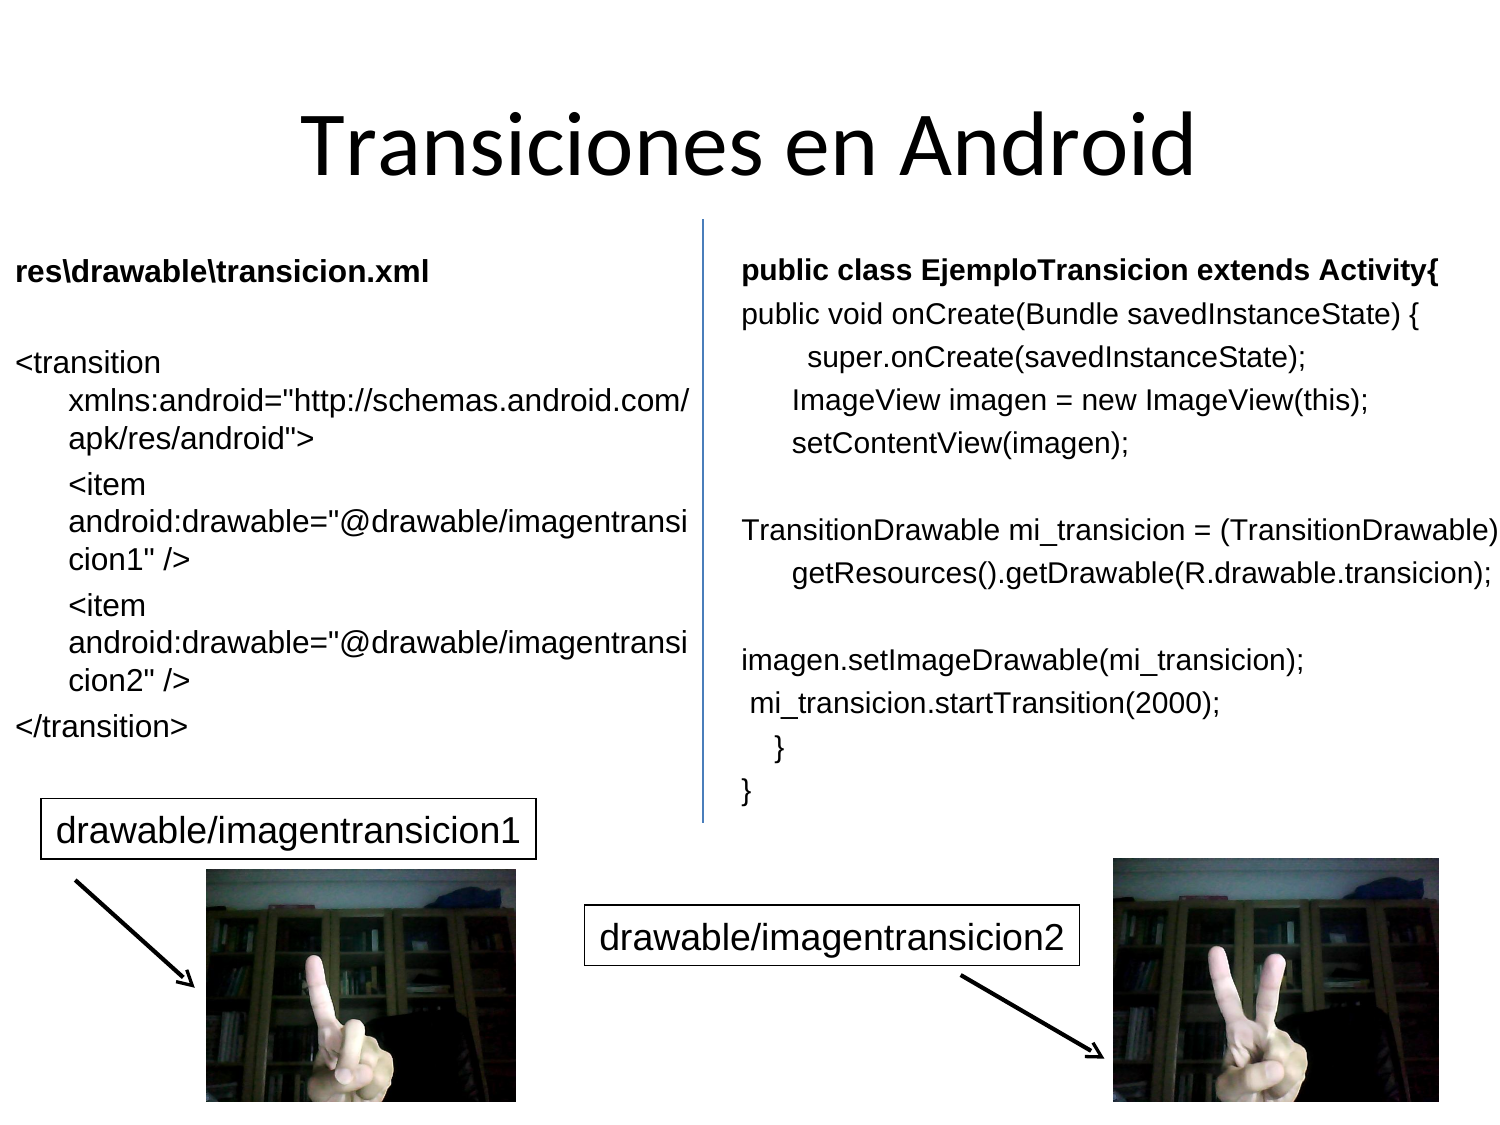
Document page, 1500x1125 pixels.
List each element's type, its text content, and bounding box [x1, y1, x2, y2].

title Transiciones en Android [75, 45, 1426, 233]
text_box drawable/imagentransicion2 [584, 904, 1080, 966]
text_box res\drawable\transicion.xml <transition xmlns:android="http://schemas.android.com/apk/res/android"> <item android:drawable="@drawable/imagentransicion1" /> <item android:drawable="@drawable/imagentransicion2" /> </transition> [0, 243, 702, 752]
picture [1113, 858, 1439, 1102]
text_box public class EjemploTransicion extends Activity{ public void onCreate(Bundle savedInstanceState) { super.onCreate(savedInstanceState); ImageView imagen = new ImageView(this); setContentView(imagen); TransitionDrawable mi_transicion = (TransitionDrawable) getResources().getDrawable(R.drawable.transicion); imagen.setImageDrawable(mi_transicion); mi_transicion.startTransition(2000); } } [726, 243, 1500, 816]
text_box drawable/imagentransicion1 [41, 798, 537, 860]
picture [206, 869, 516, 1102]
